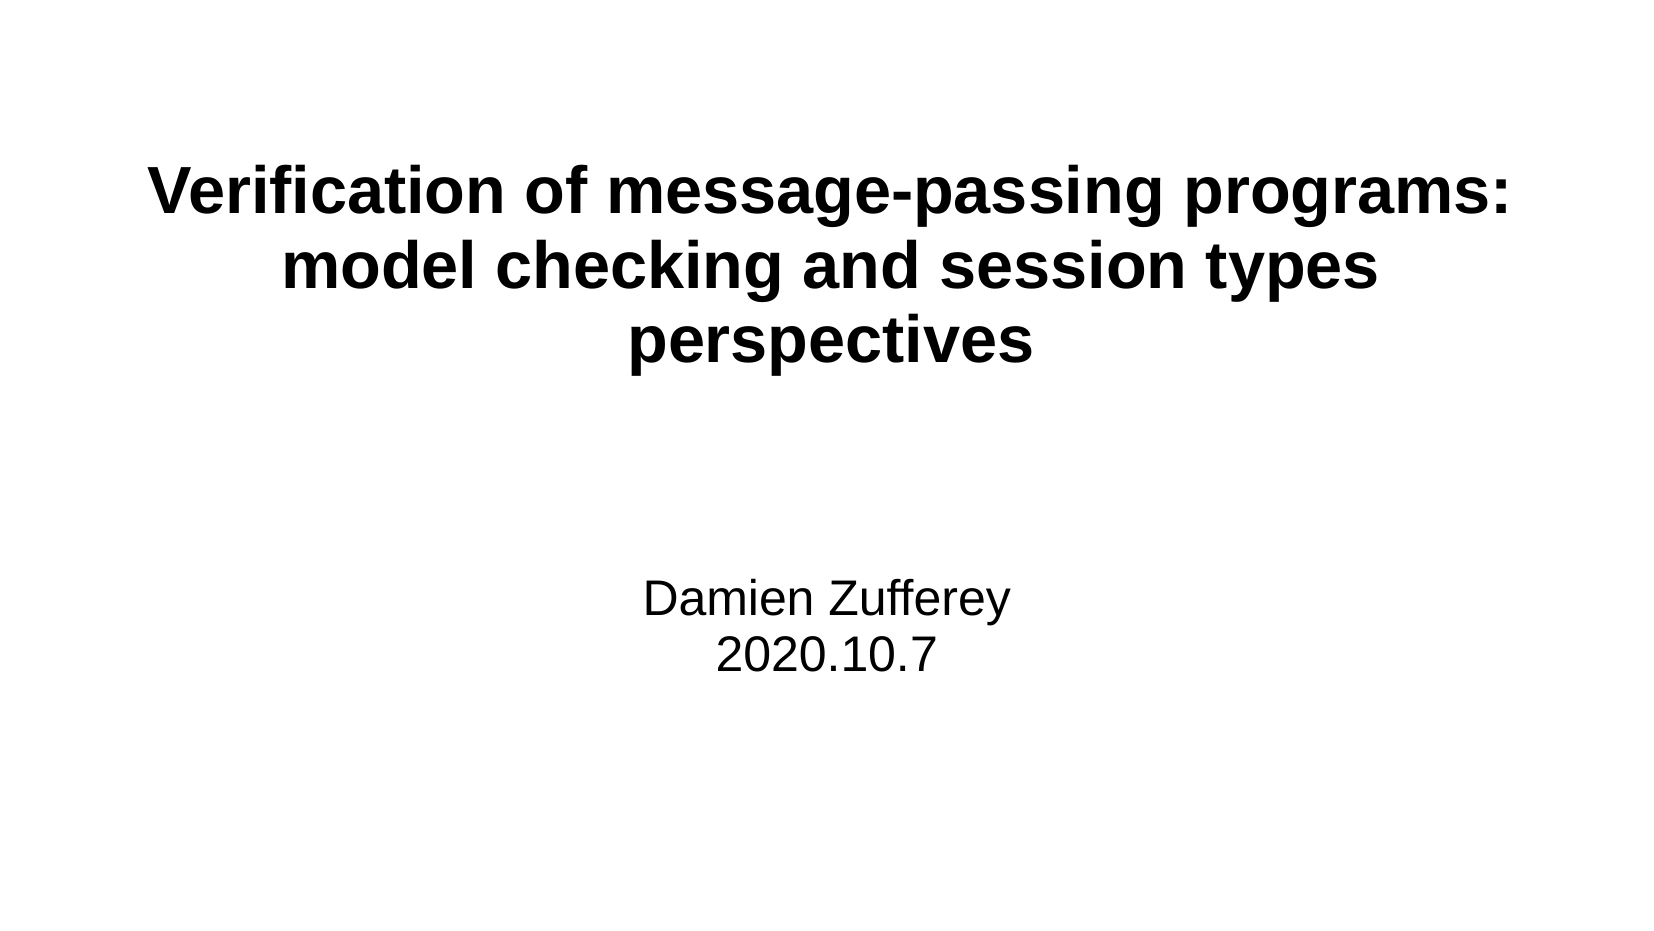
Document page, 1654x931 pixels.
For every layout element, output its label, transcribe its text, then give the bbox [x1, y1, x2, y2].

subtitle Damien Zufferey 2020.10.7 [82, 495, 1571, 758]
title Verification of message-passing programs: model checking and session types perspectives [86, 139, 1576, 392]
